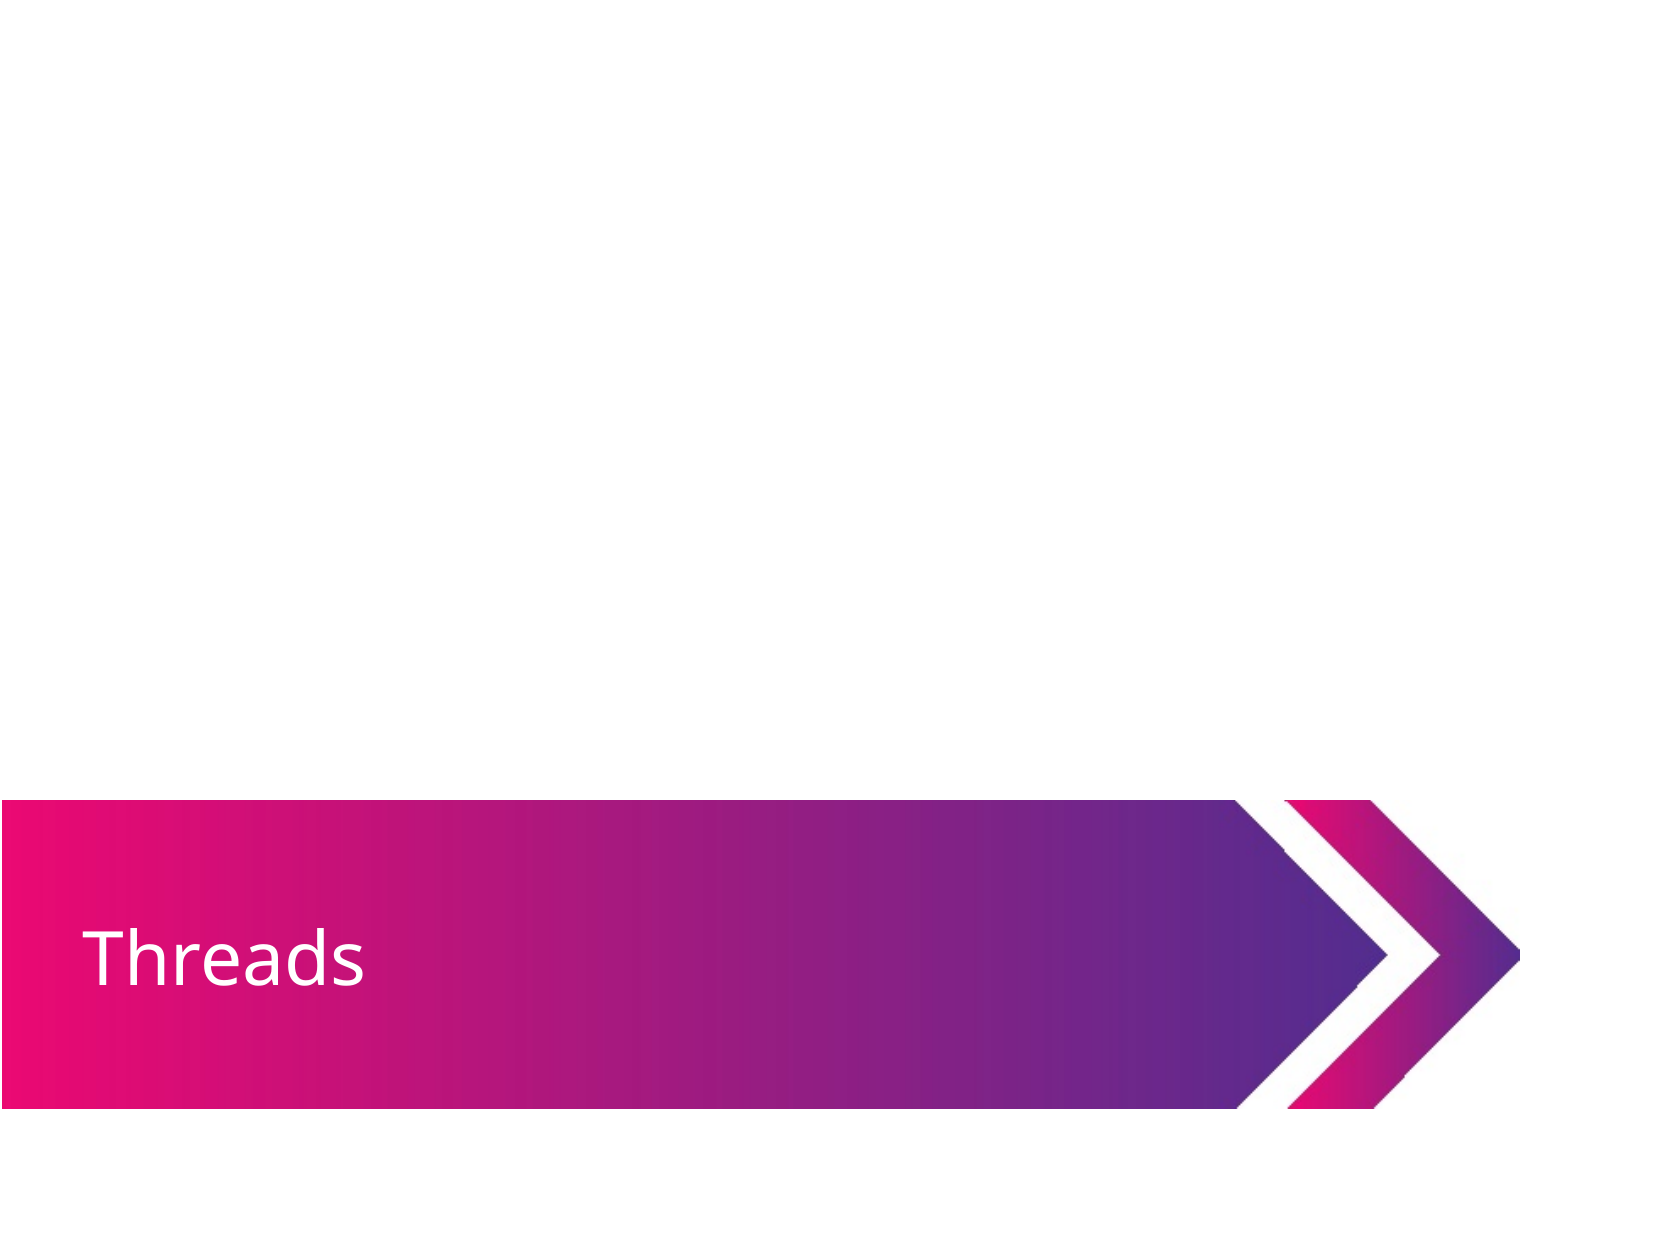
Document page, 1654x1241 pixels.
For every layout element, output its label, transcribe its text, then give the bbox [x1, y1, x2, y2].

picture [2, 800, 1520, 1109]
title Threads [82, 852, 1396, 1060]
